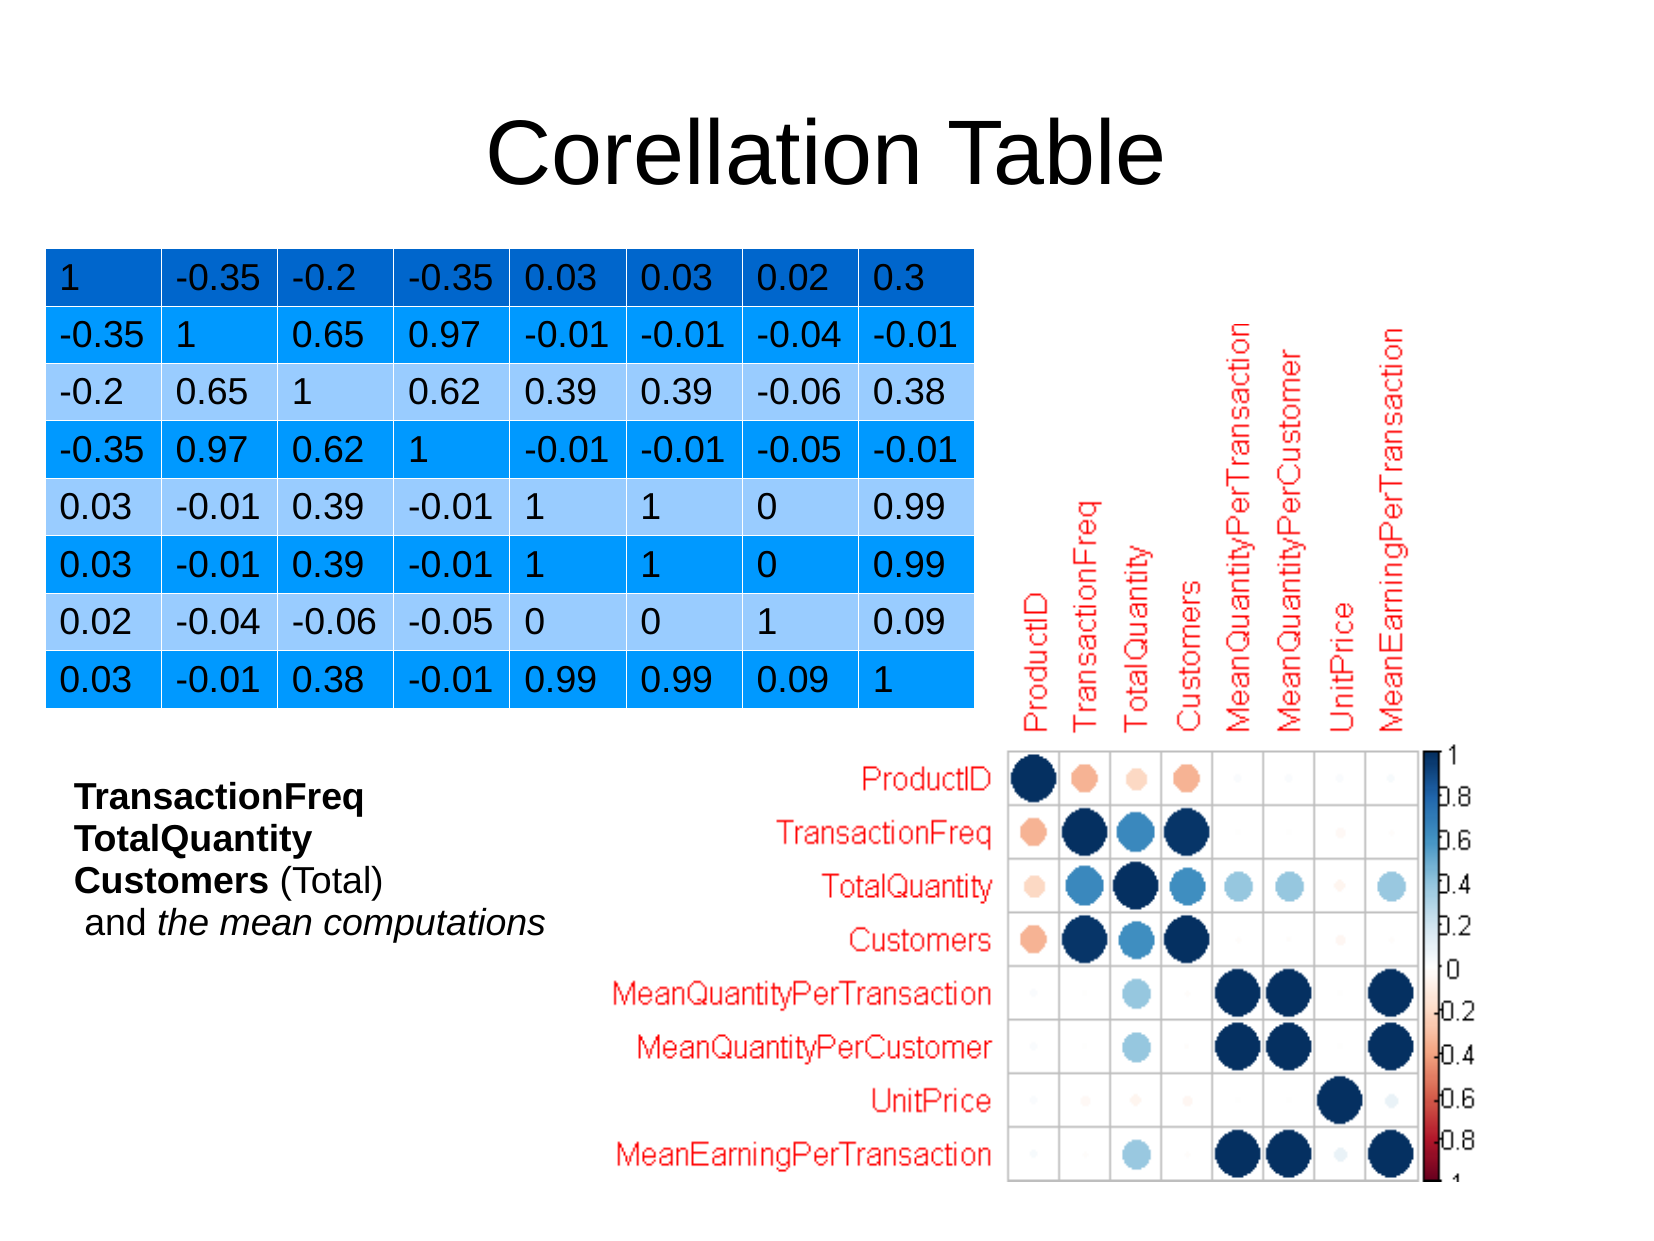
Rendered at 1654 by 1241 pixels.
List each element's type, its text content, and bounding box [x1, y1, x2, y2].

table_cell 0.97 [162, 421, 277, 478]
table_cell 0.39 [278, 536, 393, 593]
table_cell 0.09 [859, 594, 974, 650]
table_cell 0.39 [627, 364, 742, 420]
table_cell -0.2 [46, 364, 161, 420]
table_cell 0.02 [46, 594, 161, 650]
table_cell -0.04 [162, 594, 277, 650]
table_cell 0 [627, 594, 742, 650]
table_cell -0.35 [46, 421, 161, 478]
table_cell 1 [394, 421, 509, 478]
table_cell 0.39 [510, 364, 626, 420]
table_cell -0.01 [394, 536, 509, 593]
title Corellation Table [82, 49, 1571, 257]
table_cell -0.01 [162, 651, 277, 708]
table_cell -0.01 [510, 307, 626, 363]
table_cell -0.01 [394, 479, 509, 535]
table_header 0.3 [859, 249, 974, 306]
text_box TransactionFreq TotalQuantity Customers (Total) and the mean computations [59, 767, 591, 955]
table_cell 0.39 [278, 479, 393, 535]
table_cell 0.62 [394, 364, 509, 420]
table_cell -0.05 [743, 421, 858, 478]
table_cell 0 [510, 594, 626, 650]
table_cell -0.01 [162, 536, 277, 593]
table_cell 0.65 [162, 364, 277, 420]
table_cell 1 [743, 594, 858, 650]
table_cell 0.65 [278, 307, 393, 363]
table_cell -0.01 [510, 421, 626, 478]
table_cell 0.99 [859, 536, 974, 593]
table_cell -0.01 [859, 307, 974, 363]
table_cell 0.38 [278, 651, 393, 708]
table_cell 0.99 [859, 479, 974, 535]
table_header 0.03 [510, 249, 626, 306]
table_header -0.35 [162, 249, 277, 306]
table_cell 0.97 [394, 307, 509, 363]
table_cell 0.99 [510, 651, 626, 708]
table_cell 0.09 [743, 651, 858, 708]
table_cell -0.06 [278, 594, 393, 650]
table_cell 0.03 [46, 536, 161, 593]
picture [590, 324, 1565, 1182]
table_cell 0.03 [46, 651, 161, 708]
table_cell 1 [627, 479, 742, 535]
table_cell 1 [510, 479, 626, 535]
table_cell -0.35 [46, 307, 161, 363]
table_header 0.02 [743, 249, 858, 306]
table_header 0.03 [627, 249, 742, 306]
table_cell -0.05 [394, 594, 509, 650]
table_cell -0.01 [162, 479, 277, 535]
table_cell -0.01 [394, 651, 509, 708]
table_cell -0.01 [859, 421, 974, 478]
table_cell 0.99 [627, 651, 742, 708]
table_header 1 [46, 249, 161, 306]
table_cell 1 [278, 364, 393, 420]
table_header -0.2 [278, 249, 393, 306]
table_cell 1 [859, 651, 974, 708]
table_cell 0.38 [859, 364, 974, 420]
table_cell 0 [743, 536, 858, 593]
table_cell -0.04 [743, 307, 858, 363]
table_cell 1 [510, 536, 626, 593]
table_cell 1 [627, 536, 742, 593]
table_cell 0 [743, 479, 858, 535]
table_cell 0.62 [278, 421, 393, 478]
table_cell -0.06 [743, 364, 858, 420]
table_cell 0.03 [46, 479, 161, 535]
table_header -0.35 [394, 249, 509, 306]
table_cell -0.01 [627, 307, 742, 363]
table_cell 1 [162, 307, 277, 363]
table_cell -0.01 [627, 421, 742, 478]
